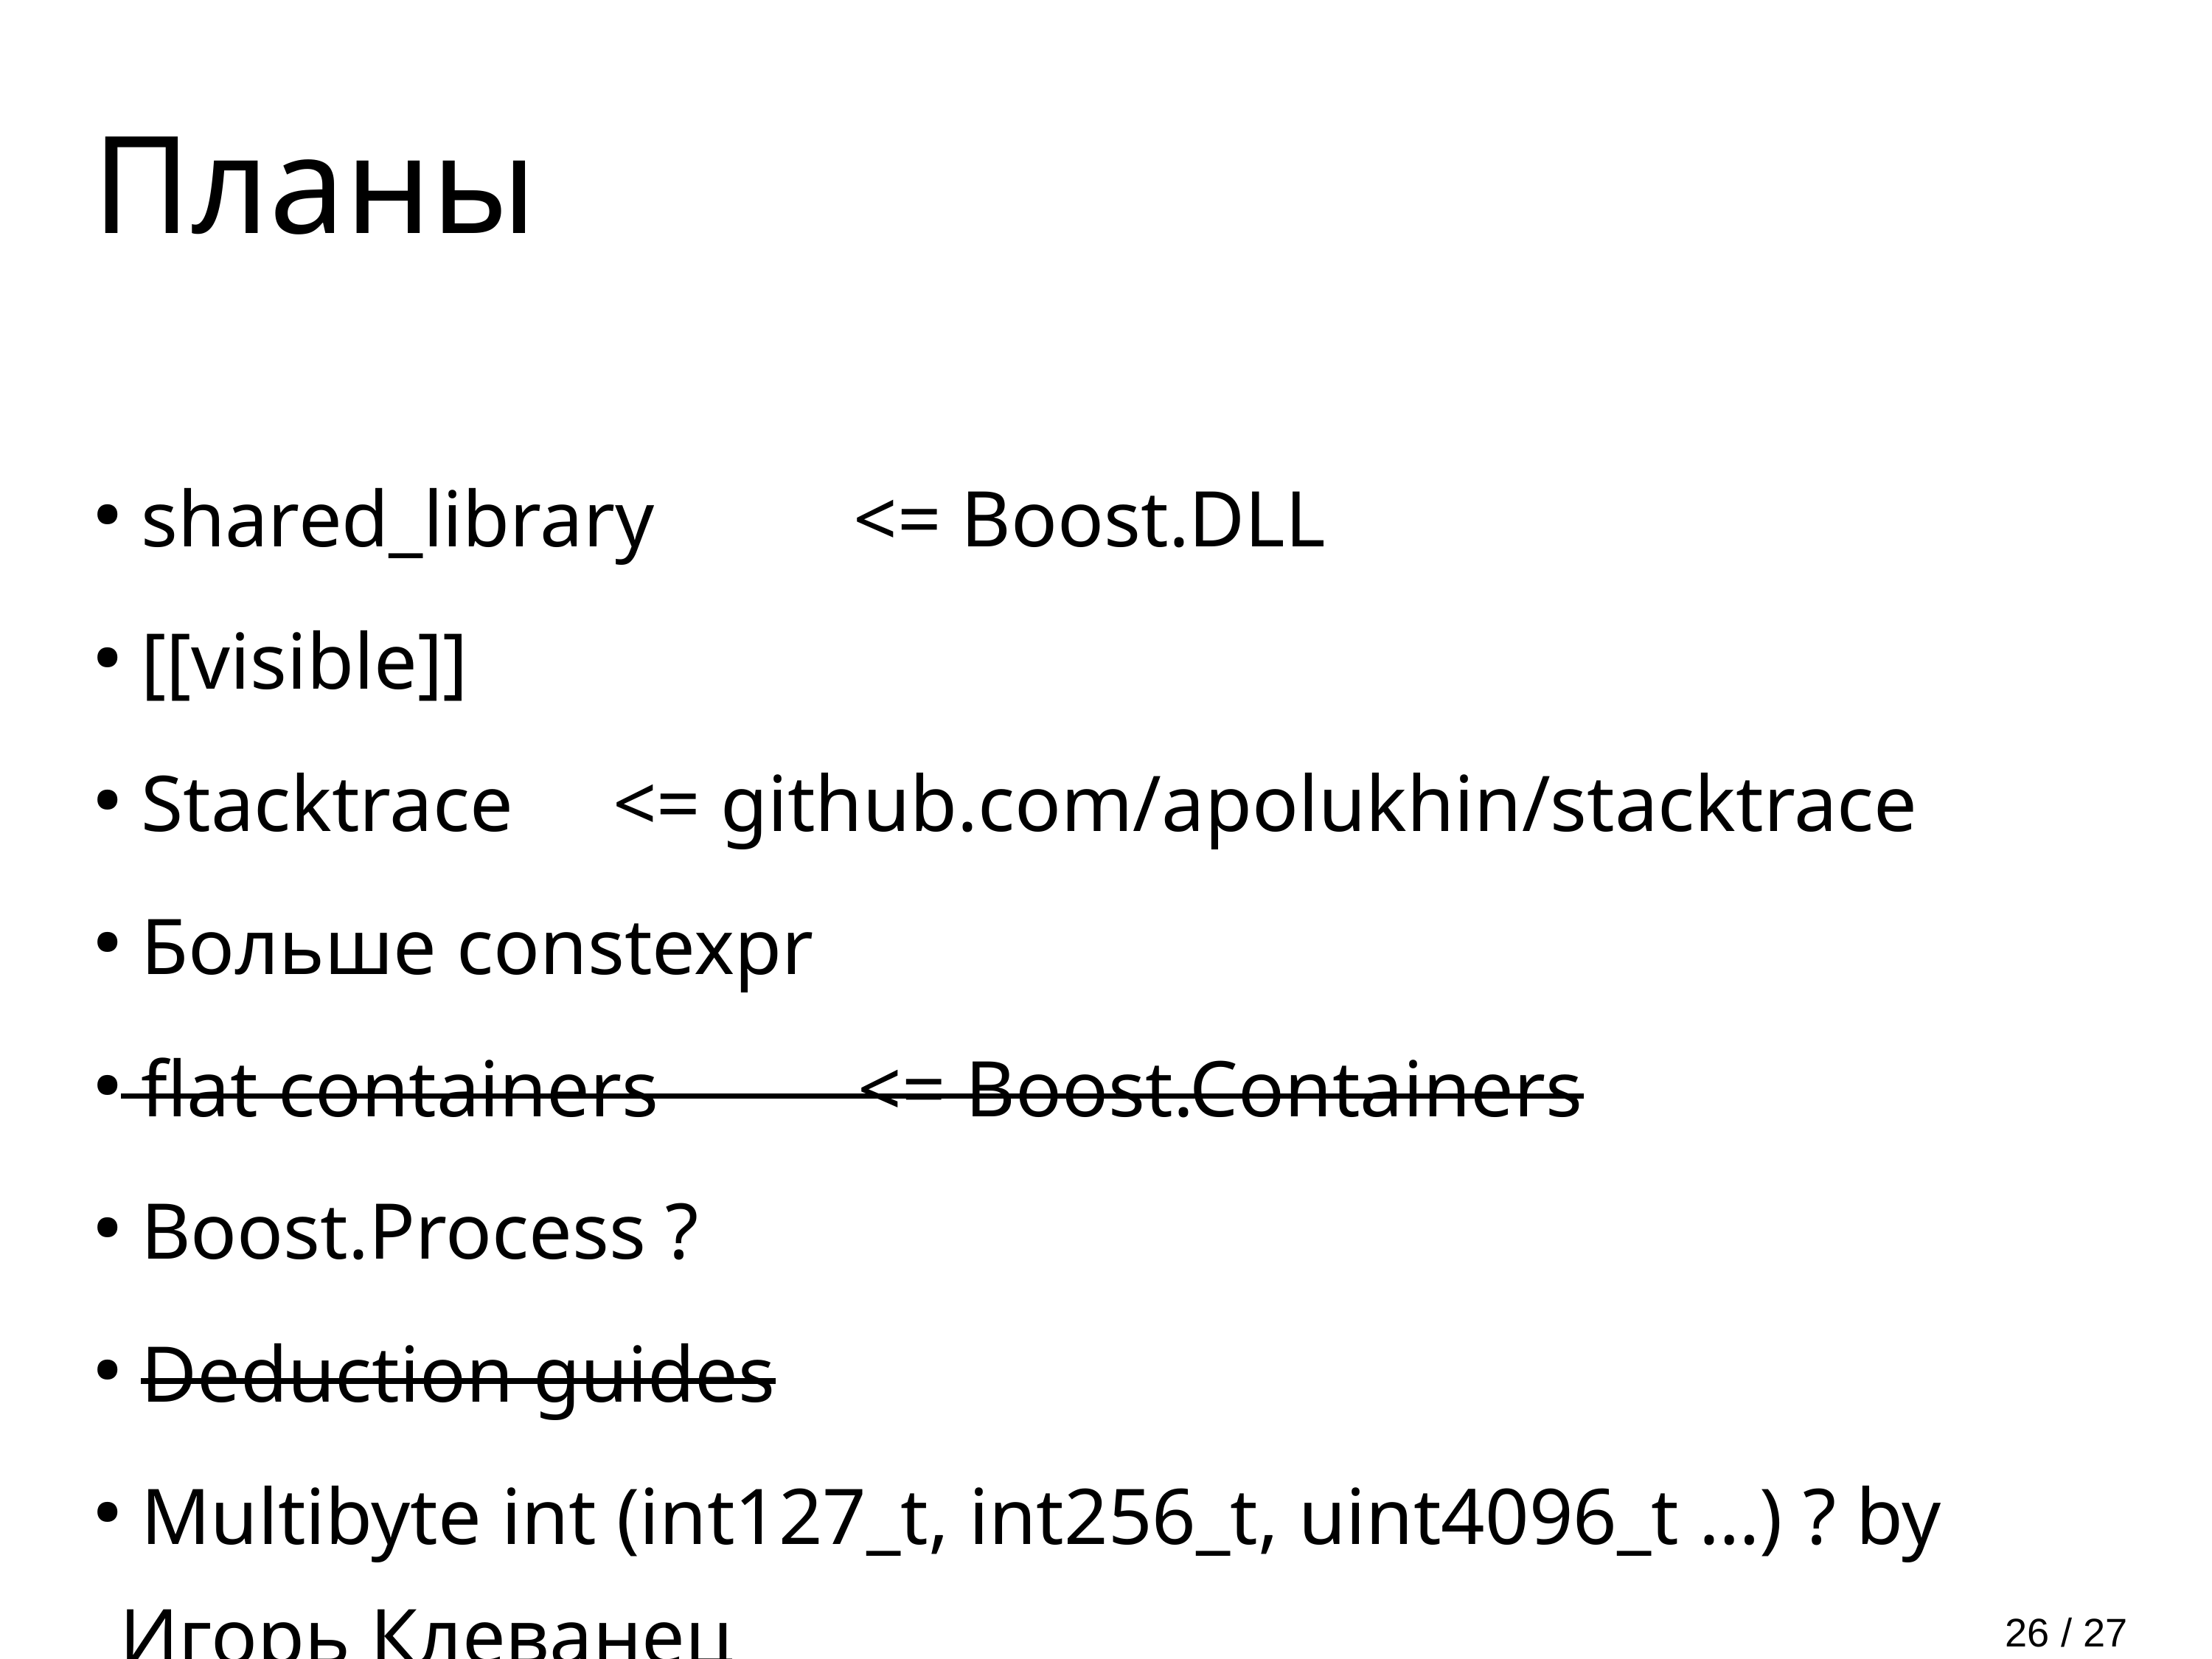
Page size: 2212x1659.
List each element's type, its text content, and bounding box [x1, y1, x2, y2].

text_box shared_library <= Boost.DLL [[visible]] Stacktrace <= github.com/apolukhin/stacktrace Больше constexpr flat containers <= Boost.Containers Boost.Process ? Deduction guides Multibyte int (int127_t, int256_t, uint4096_t …) ? by Игорь Клеванец [83, 443, 2157, 1659]
title Планы [92, 92, 2119, 277]
text_box <number> / 27 [1994, 1605, 2212, 1659]
